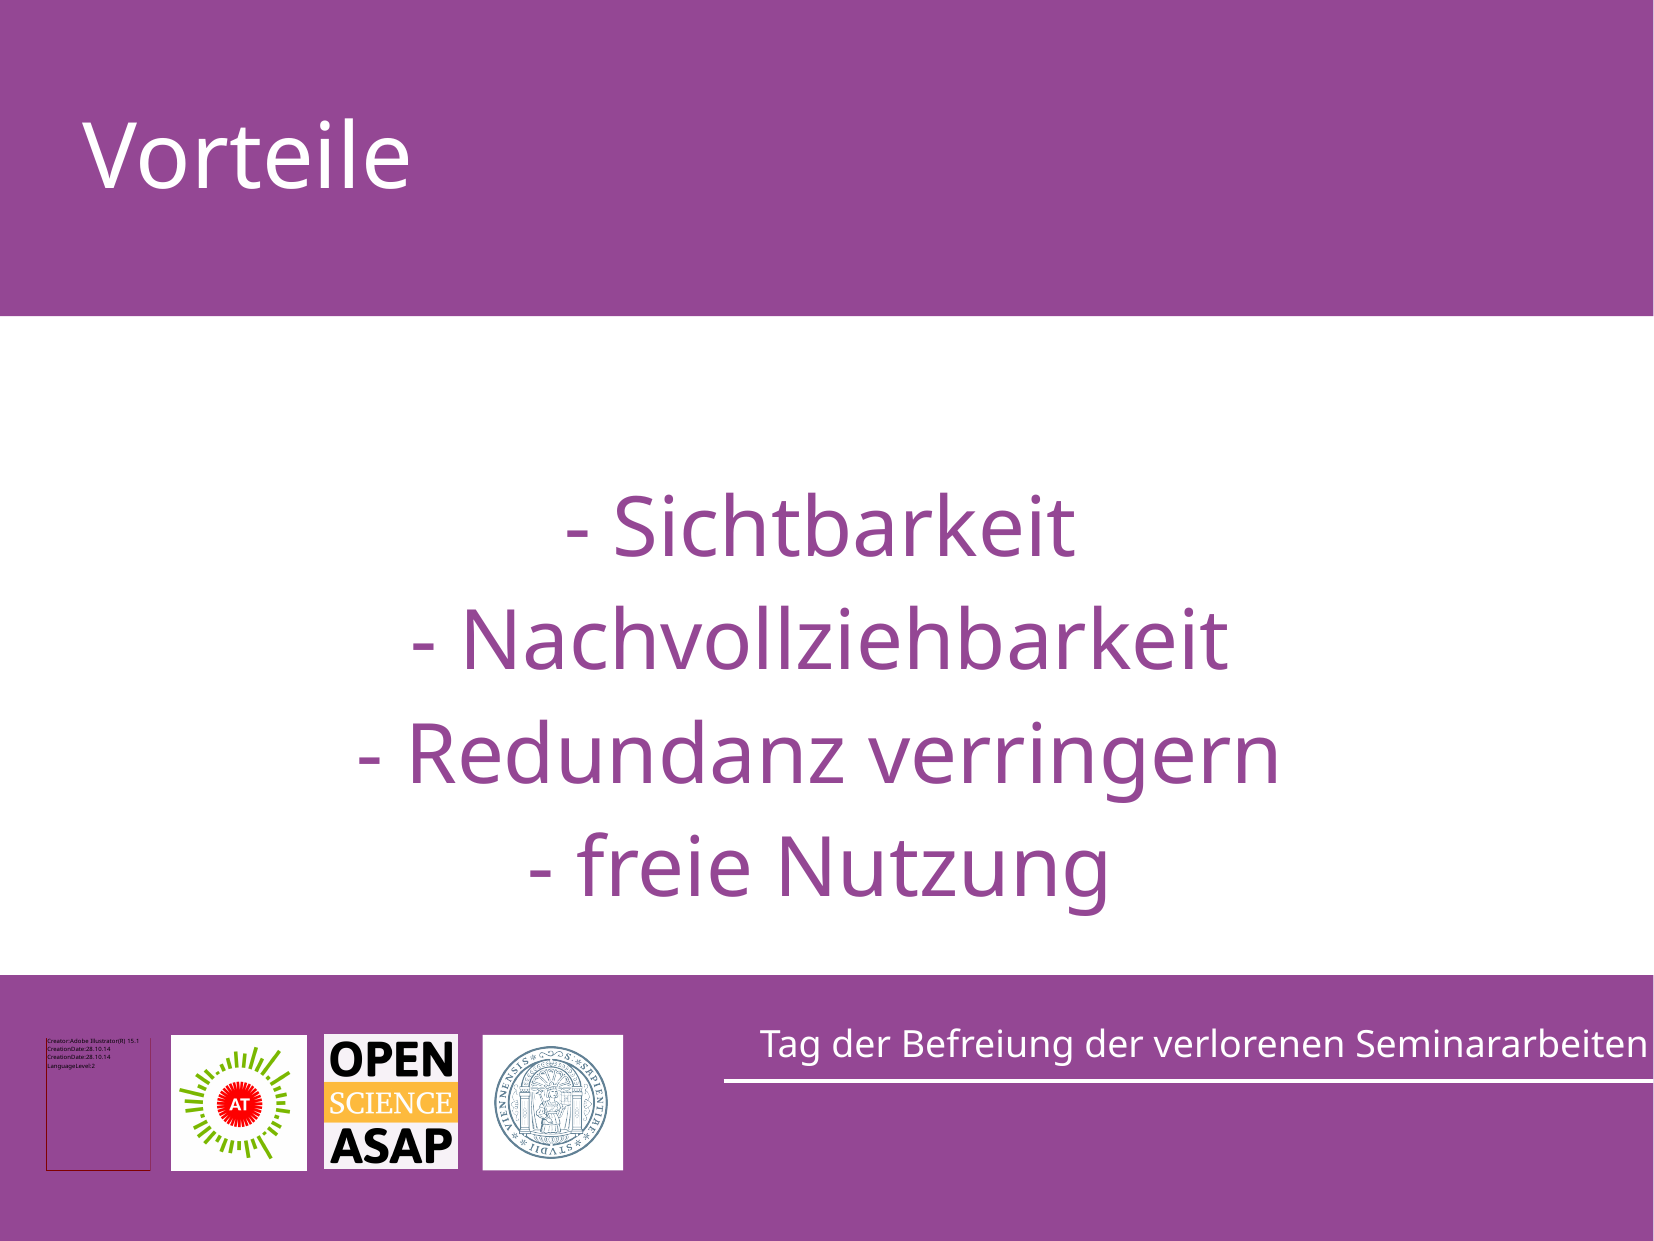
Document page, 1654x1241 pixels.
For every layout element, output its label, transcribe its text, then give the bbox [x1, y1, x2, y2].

text_box [0, 0, 1654, 1241]
picture [494, 1046, 608, 1159]
picture [324, 1034, 458, 1169]
text_box Tag der Befreiung der verlorenen Seminararbeiten [745, 1010, 1631, 1068]
picture [171, 1035, 307, 1171]
text_box - Sichtbarkeit - Nachvollziehbarkeit - Redundanz verringern - freie Nutzung [48, 459, 1594, 849]
title Vorteile [82, 49, 1571, 257]
picture [45, 1039, 151, 1171]
